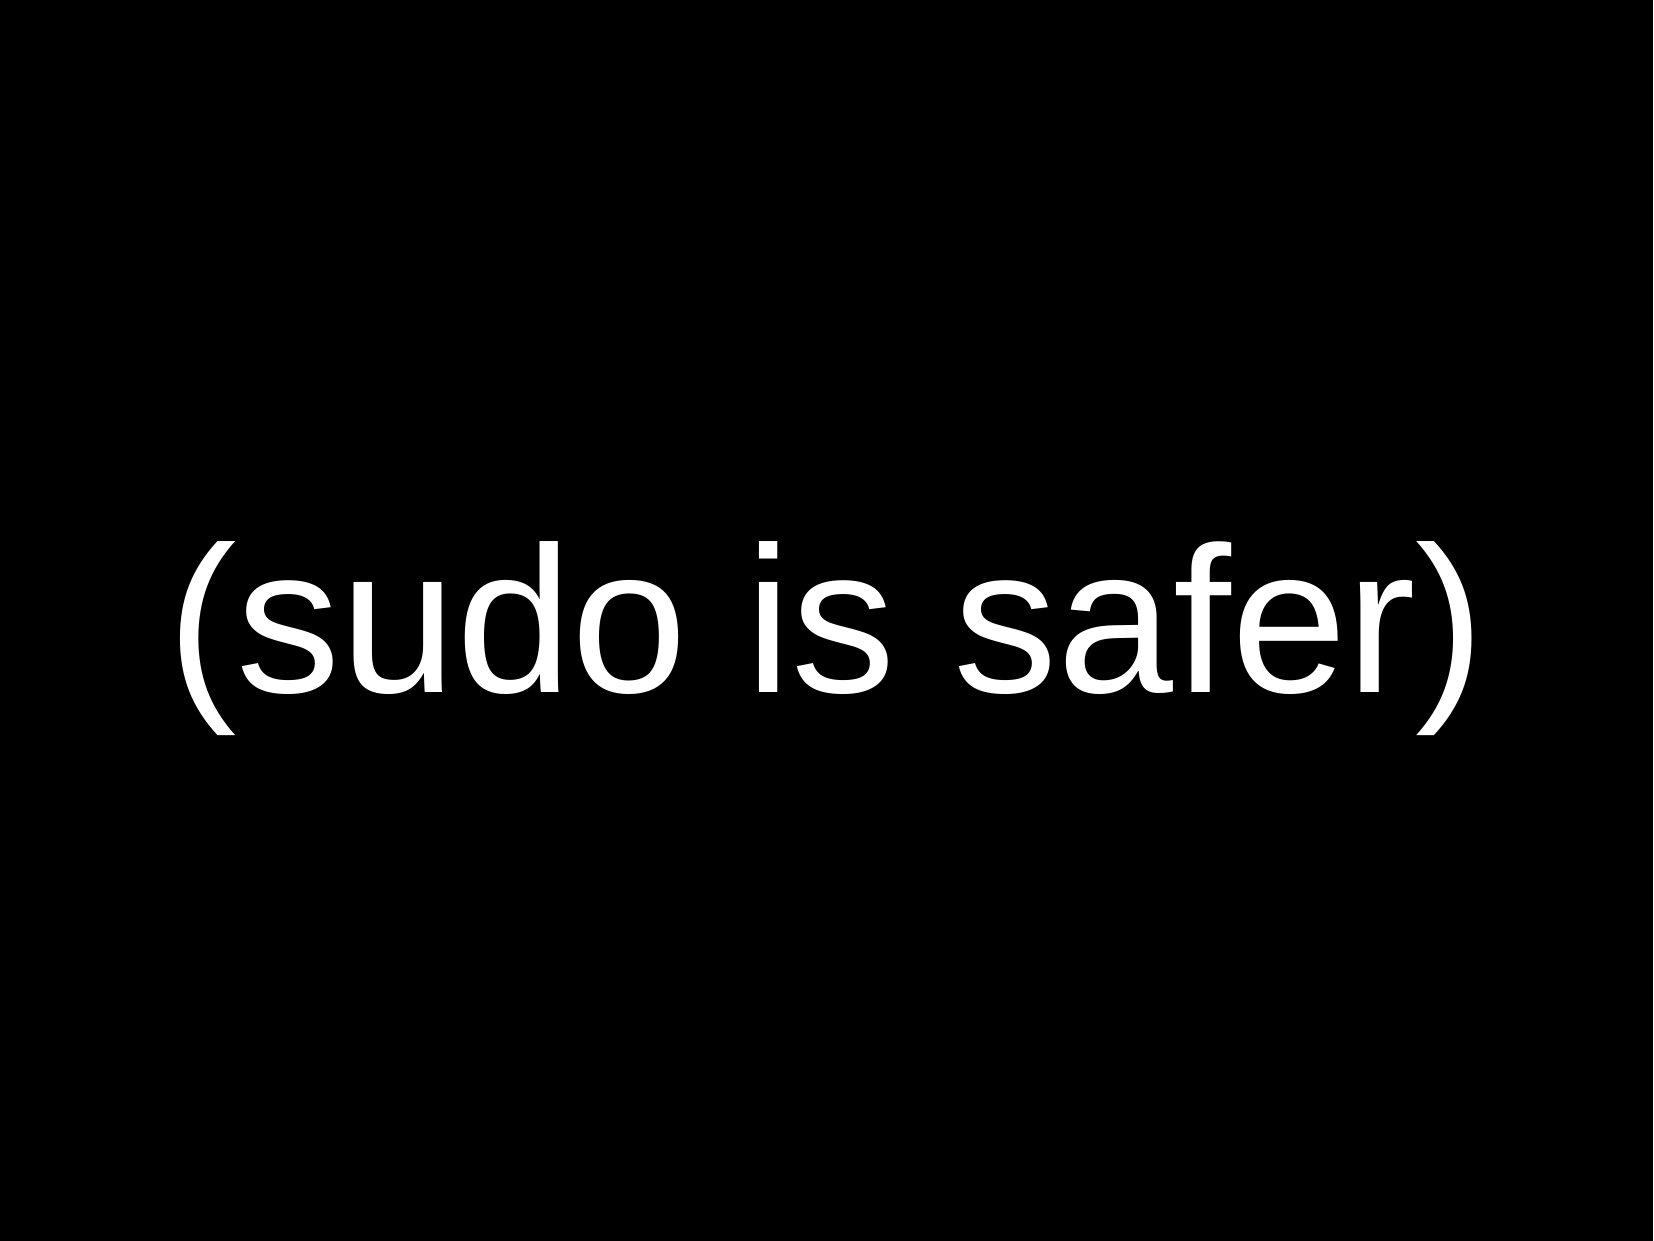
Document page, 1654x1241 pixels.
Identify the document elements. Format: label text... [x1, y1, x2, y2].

title (sudo is safer) [82, 108, 1571, 1133]
